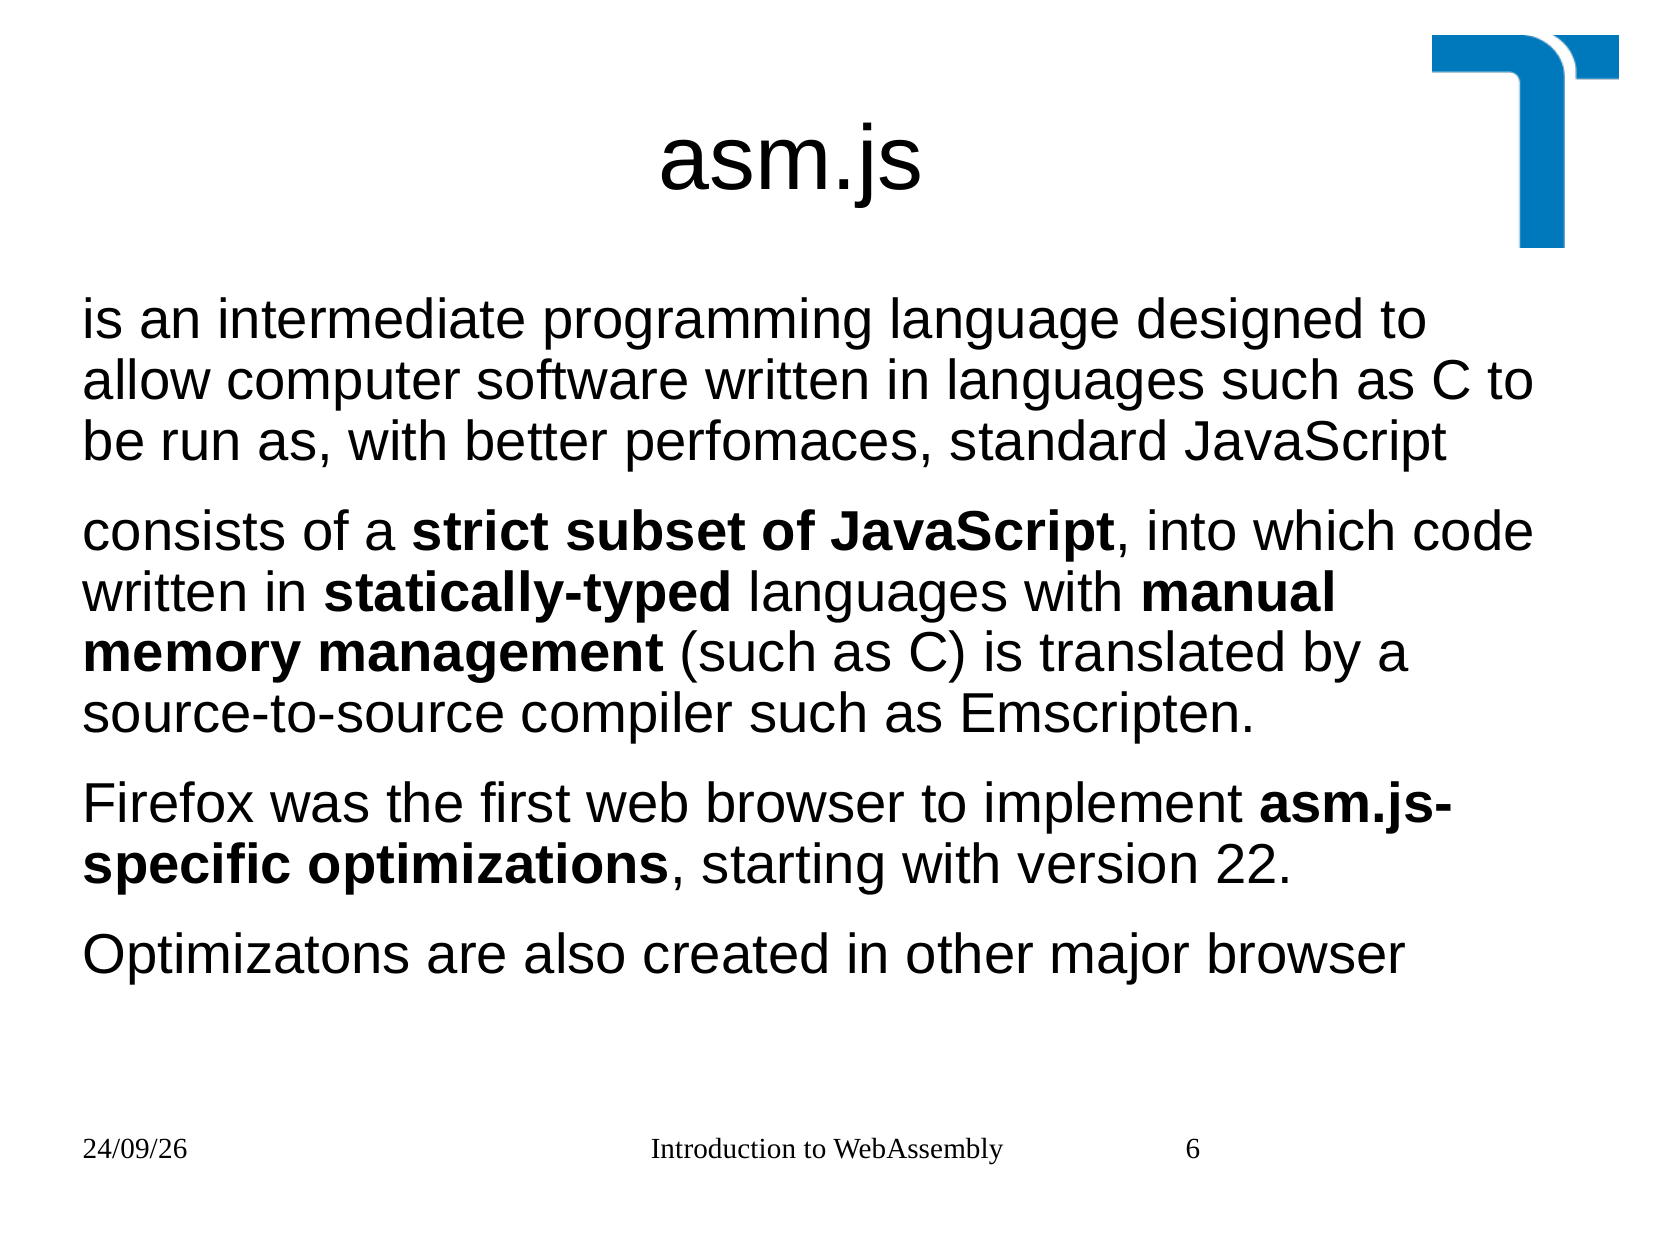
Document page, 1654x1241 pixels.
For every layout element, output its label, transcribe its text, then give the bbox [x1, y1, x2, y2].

list is an intermediate programming language designed to allow computer software written in languages such as C to be run as, with better perfomaces, standard JavaScript consists of a strict subset of JavaScript, into which code written in statically-typed languages with manual memory management (such as C) is translated by a source-to-source compiler such as Emscripten. Firefox was the first web browser to implement asm.js-specific optimizations, starting with version 22. Optimizatons are also created in other major browser [82, 290, 1571, 1099]
title asm.js [82, 49, 1501, 257]
text_box 07/09/2017 [82, 1129, 468, 1216]
text_box Introduction to WebAssembly [565, 1129, 1090, 1216]
text_box [1185, 1129, 1571, 1216]
